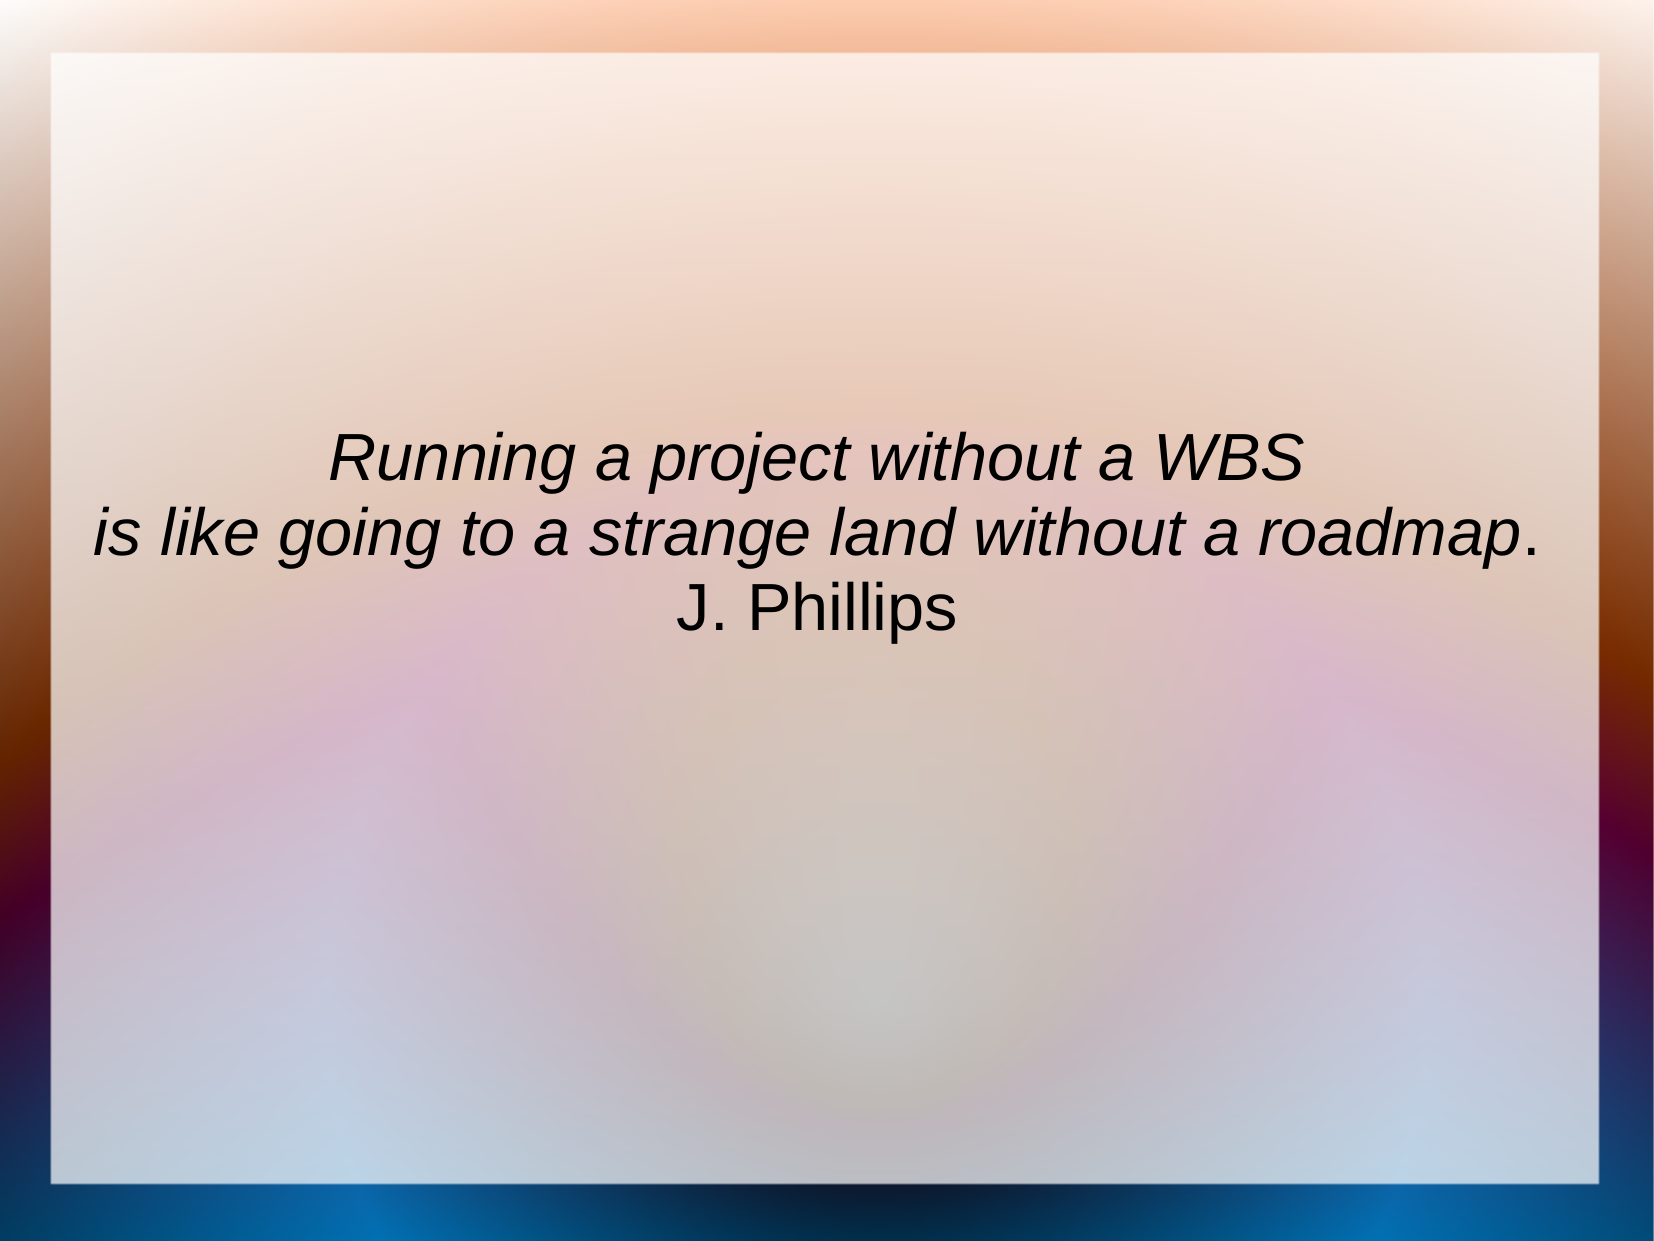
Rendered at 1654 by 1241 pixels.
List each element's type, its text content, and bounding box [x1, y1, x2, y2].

picture [0, 0, 1654, 1241]
subtitle Running a project without a WBS is like going to a strange land without a roadmap. J. Phillips [82, 55, 1571, 1010]
